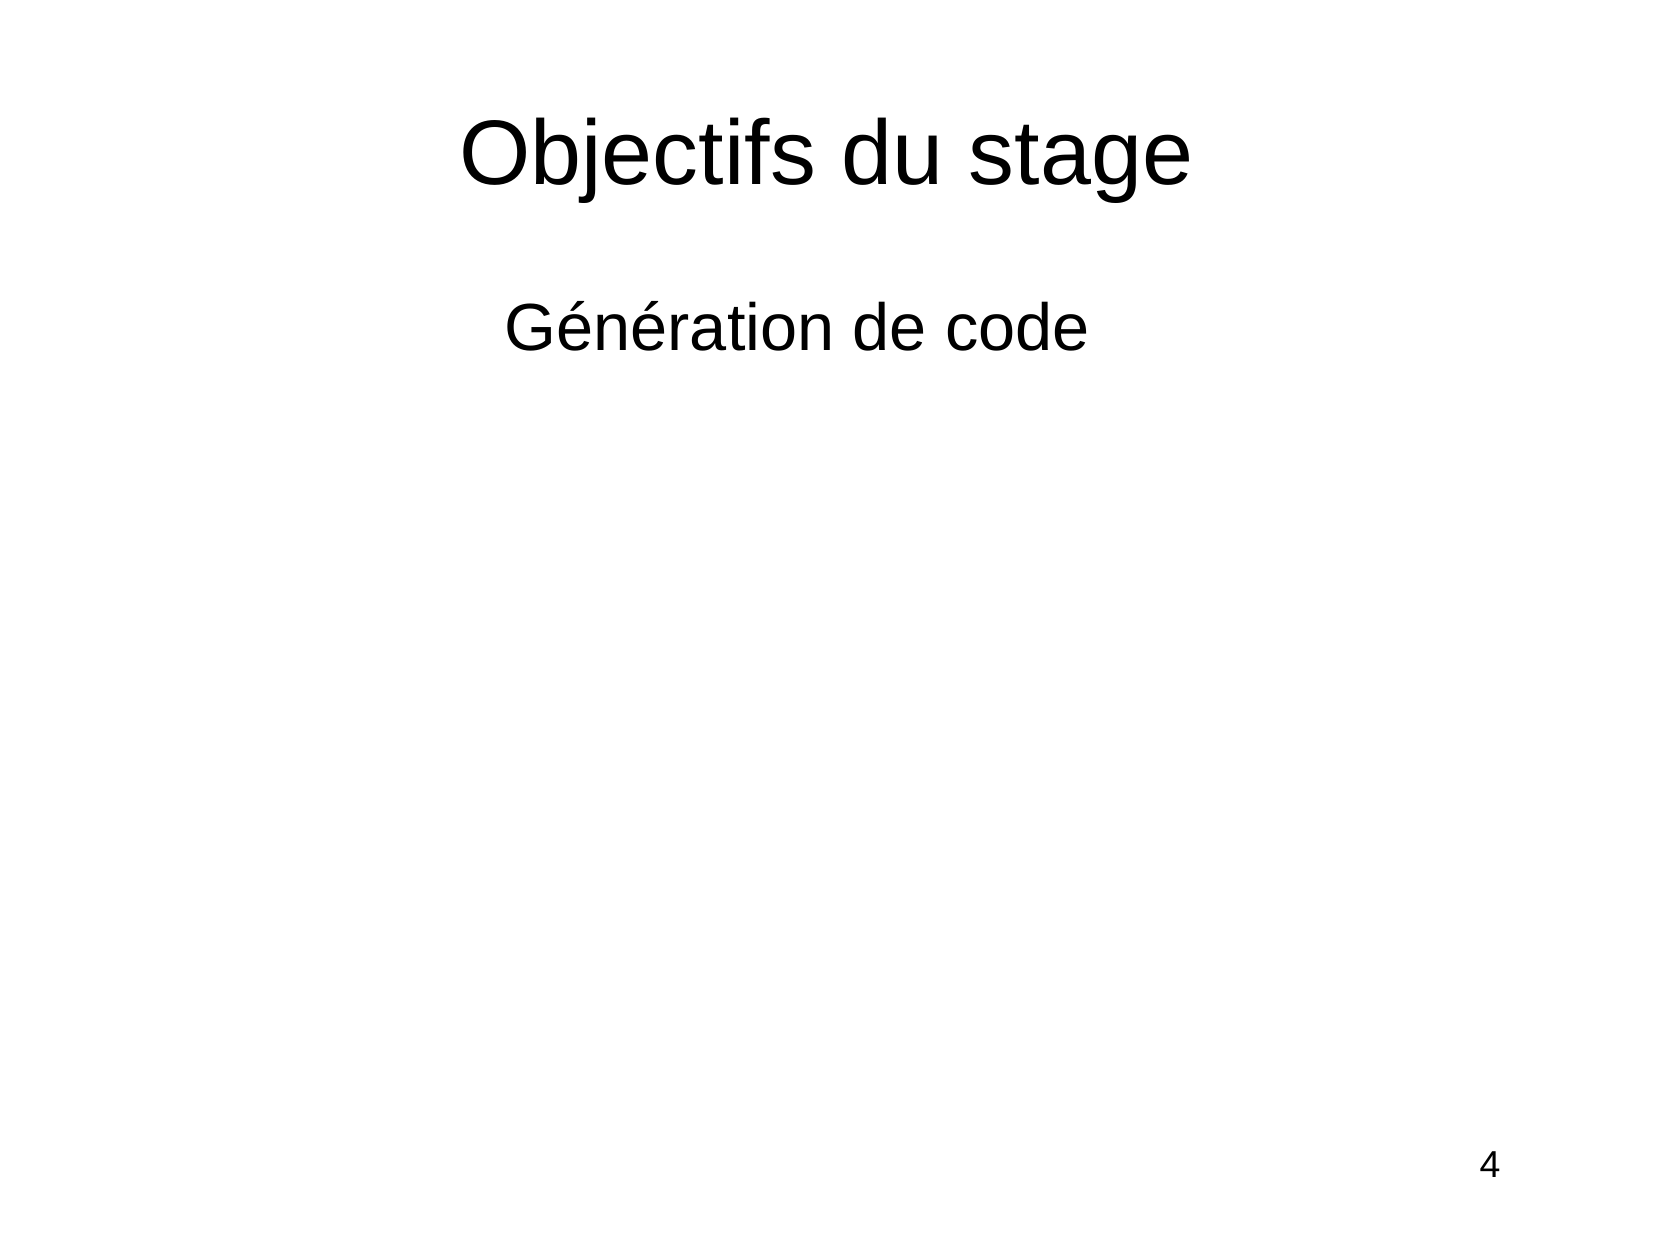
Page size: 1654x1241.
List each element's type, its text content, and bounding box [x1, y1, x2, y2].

list Génération de code [82, 290, 1571, 1010]
title Objectifs du stage [82, 49, 1571, 257]
